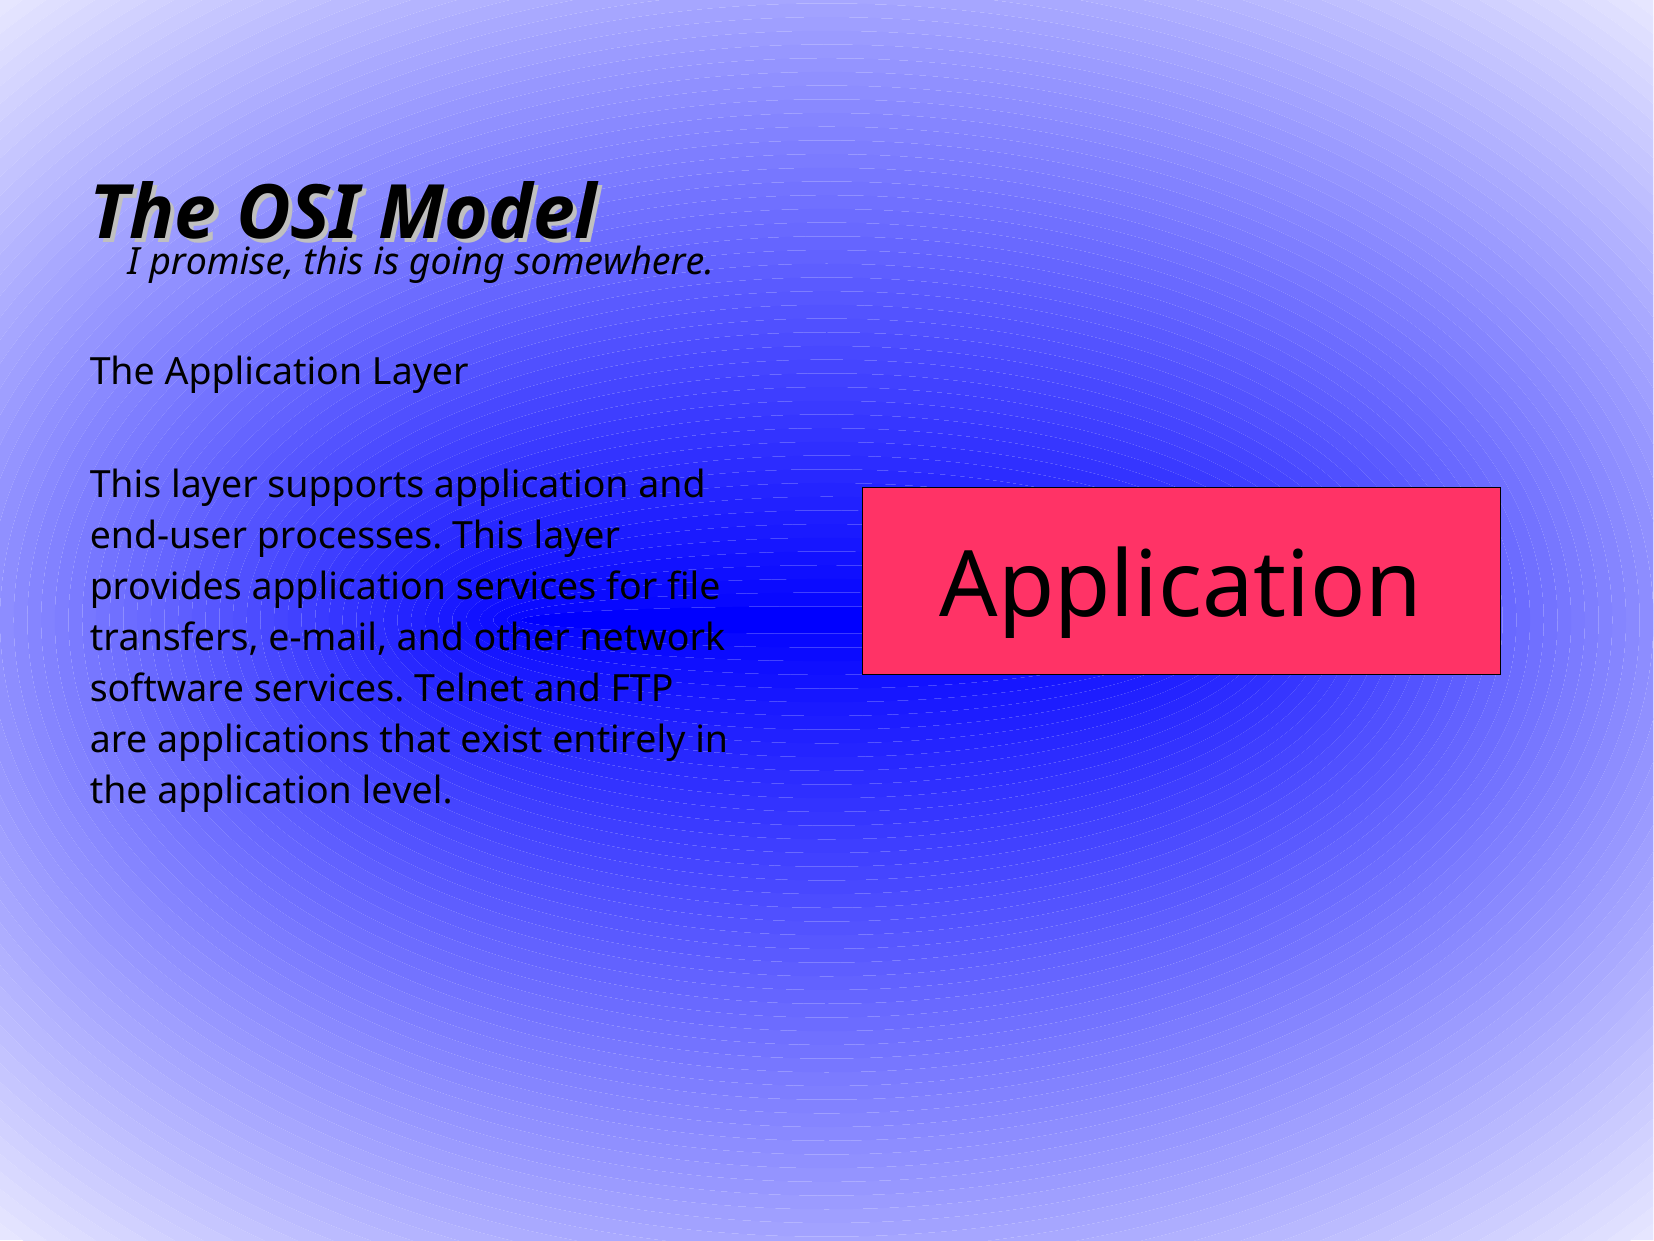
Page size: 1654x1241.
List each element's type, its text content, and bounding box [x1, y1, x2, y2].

text_box The Application Layer [75, 337, 638, 413]
text_box Application [862, 487, 1501, 675]
text_box I promise, this is going somewhere. [112, 226, 788, 301]
text_box The OSI Model [75, 150, 676, 263]
text_box This layer supports application and end-user processes. This layer provides application services for file transfers, e-mail, and other network software services. Telnet and FTP are applications that exist entirely in the application level. [75, 450, 751, 1051]
